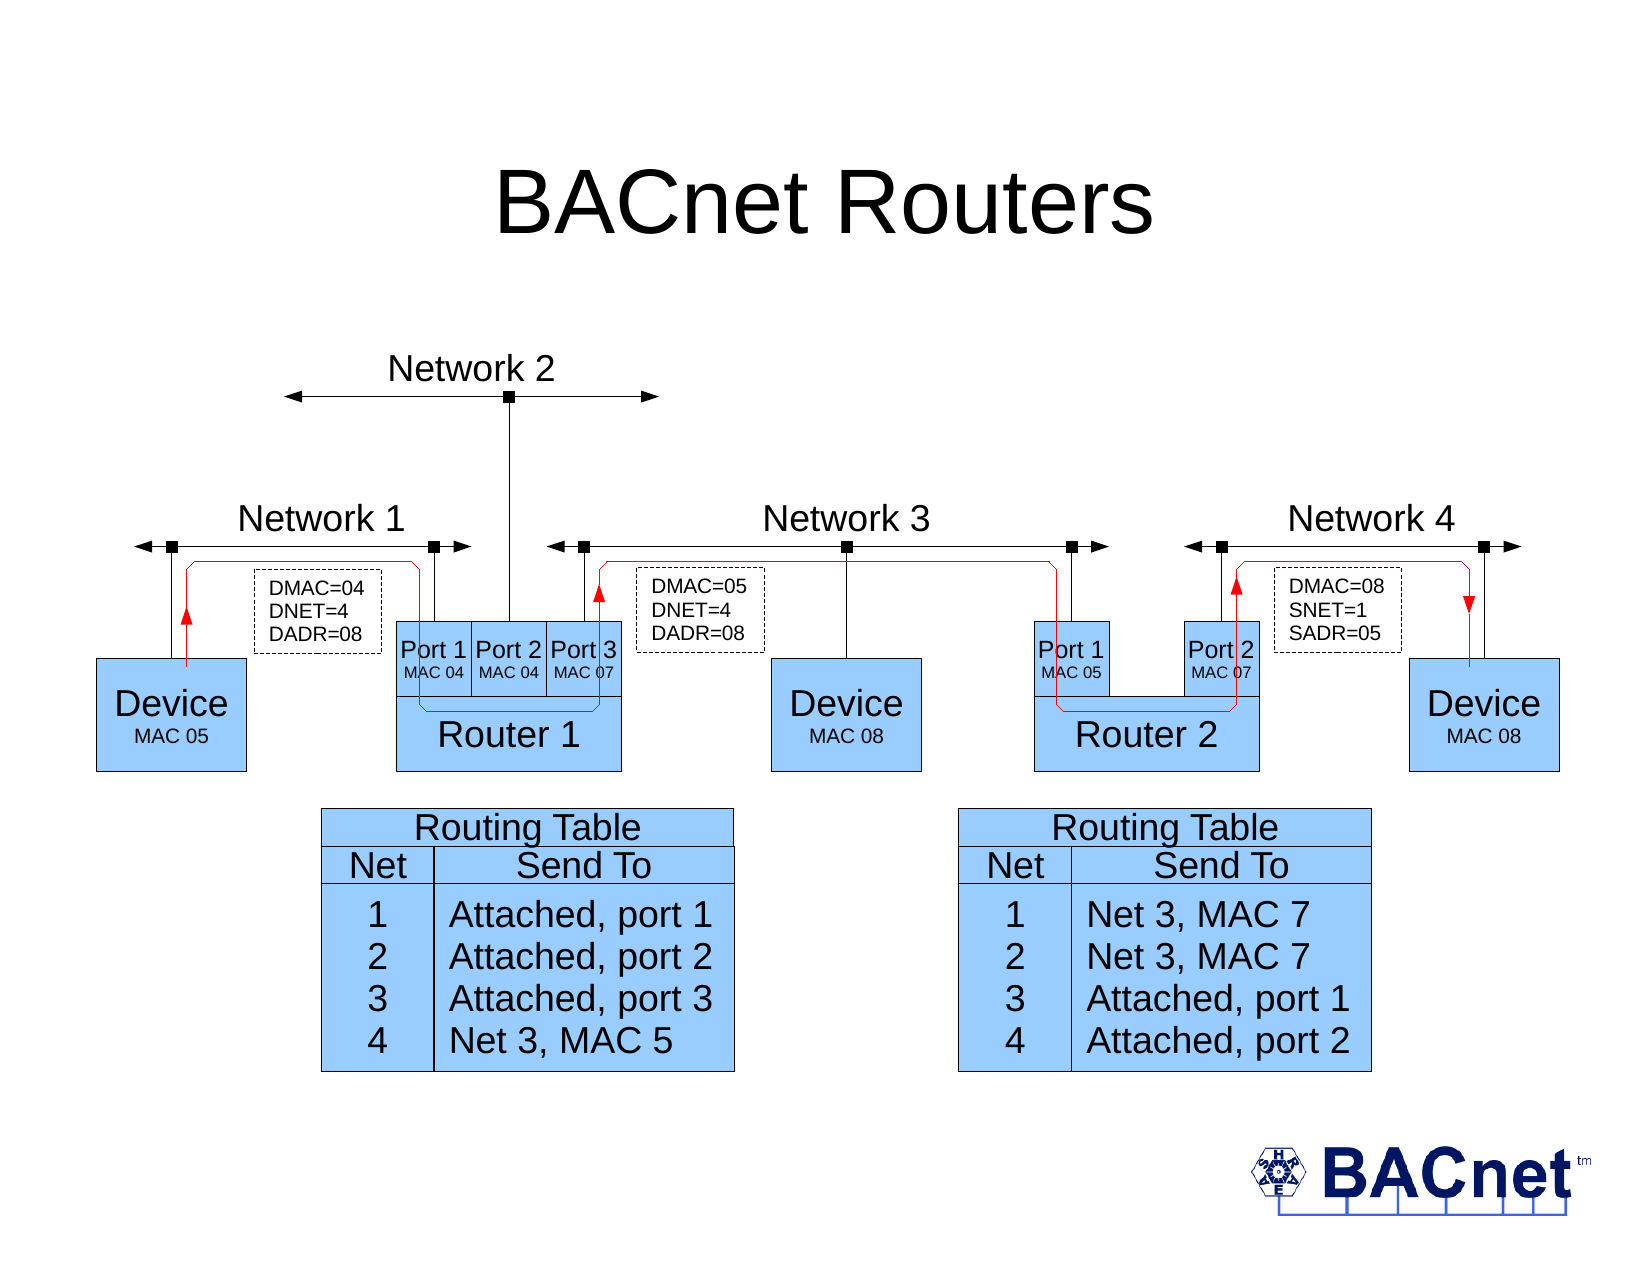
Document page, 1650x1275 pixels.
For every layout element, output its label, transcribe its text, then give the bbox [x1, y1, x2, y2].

text_box Network 2 [359, 339, 585, 397]
text_box Send To [434, 846, 735, 883]
text_box Port 1 MAC 05 [1034, 621, 1056, 697]
text_box Attached, port 1 Attached, port 2 Attached, port 3 Net 3, MAC 5 [434, 883, 735, 1072]
text_box Port 1 MAC 05 [1057, 621, 1110, 697]
text_box DMAC=04 DNET=4 DADR=08 [254, 569, 382, 654]
text_box Port 3 MAC 07 [546, 621, 599, 697]
title BACnet Routers [135, 105, 1515, 299]
text_box Port 2 MAC 04 [471, 621, 546, 697]
text_box Port 3 MAC 07 [600, 621, 622, 697]
text_box Router 2 [1034, 696, 1260, 772]
text_box Port 1 MAC 04 [396, 621, 419, 697]
text_box Routing Table [958, 808, 1372, 847]
picture [1251, 1146, 1591, 1216]
text_box 1 2 3 4 [321, 883, 434, 1072]
text_box Routing Table [321, 808, 734, 847]
text_box Network 3 [734, 489, 960, 547]
text_box Net 3, MAC 7 Net 3, MAC 7 Attached, port 1 Attached, port 2 [1071, 883, 1372, 1072]
text_box 1 2 3 4 [958, 883, 1071, 1072]
text_box Device MAC 08 [771, 658, 922, 772]
text_box Port 2 MAC 07 [1237, 621, 1260, 697]
text_box Send To [1071, 847, 1372, 883]
text_box Device MAC 05 [96, 658, 247, 772]
text_box Port 2 MAC 07 [1184, 621, 1236, 697]
text_box DMAC=05 DNET=4 DADR=08 [636, 567, 765, 653]
text_box Device MAC 08 [1409, 658, 1560, 772]
text_box Network 1 [209, 489, 435, 547]
text_box DMAC=08 SNET=1 SADR=05 [1274, 567, 1402, 653]
text_box Network 4 [1259, 489, 1485, 547]
text_box Router 1 [396, 697, 622, 772]
text_box Net [321, 847, 434, 883]
text_box Net [958, 847, 1071, 883]
text_box Port 1 MAC 04 [420, 621, 471, 697]
